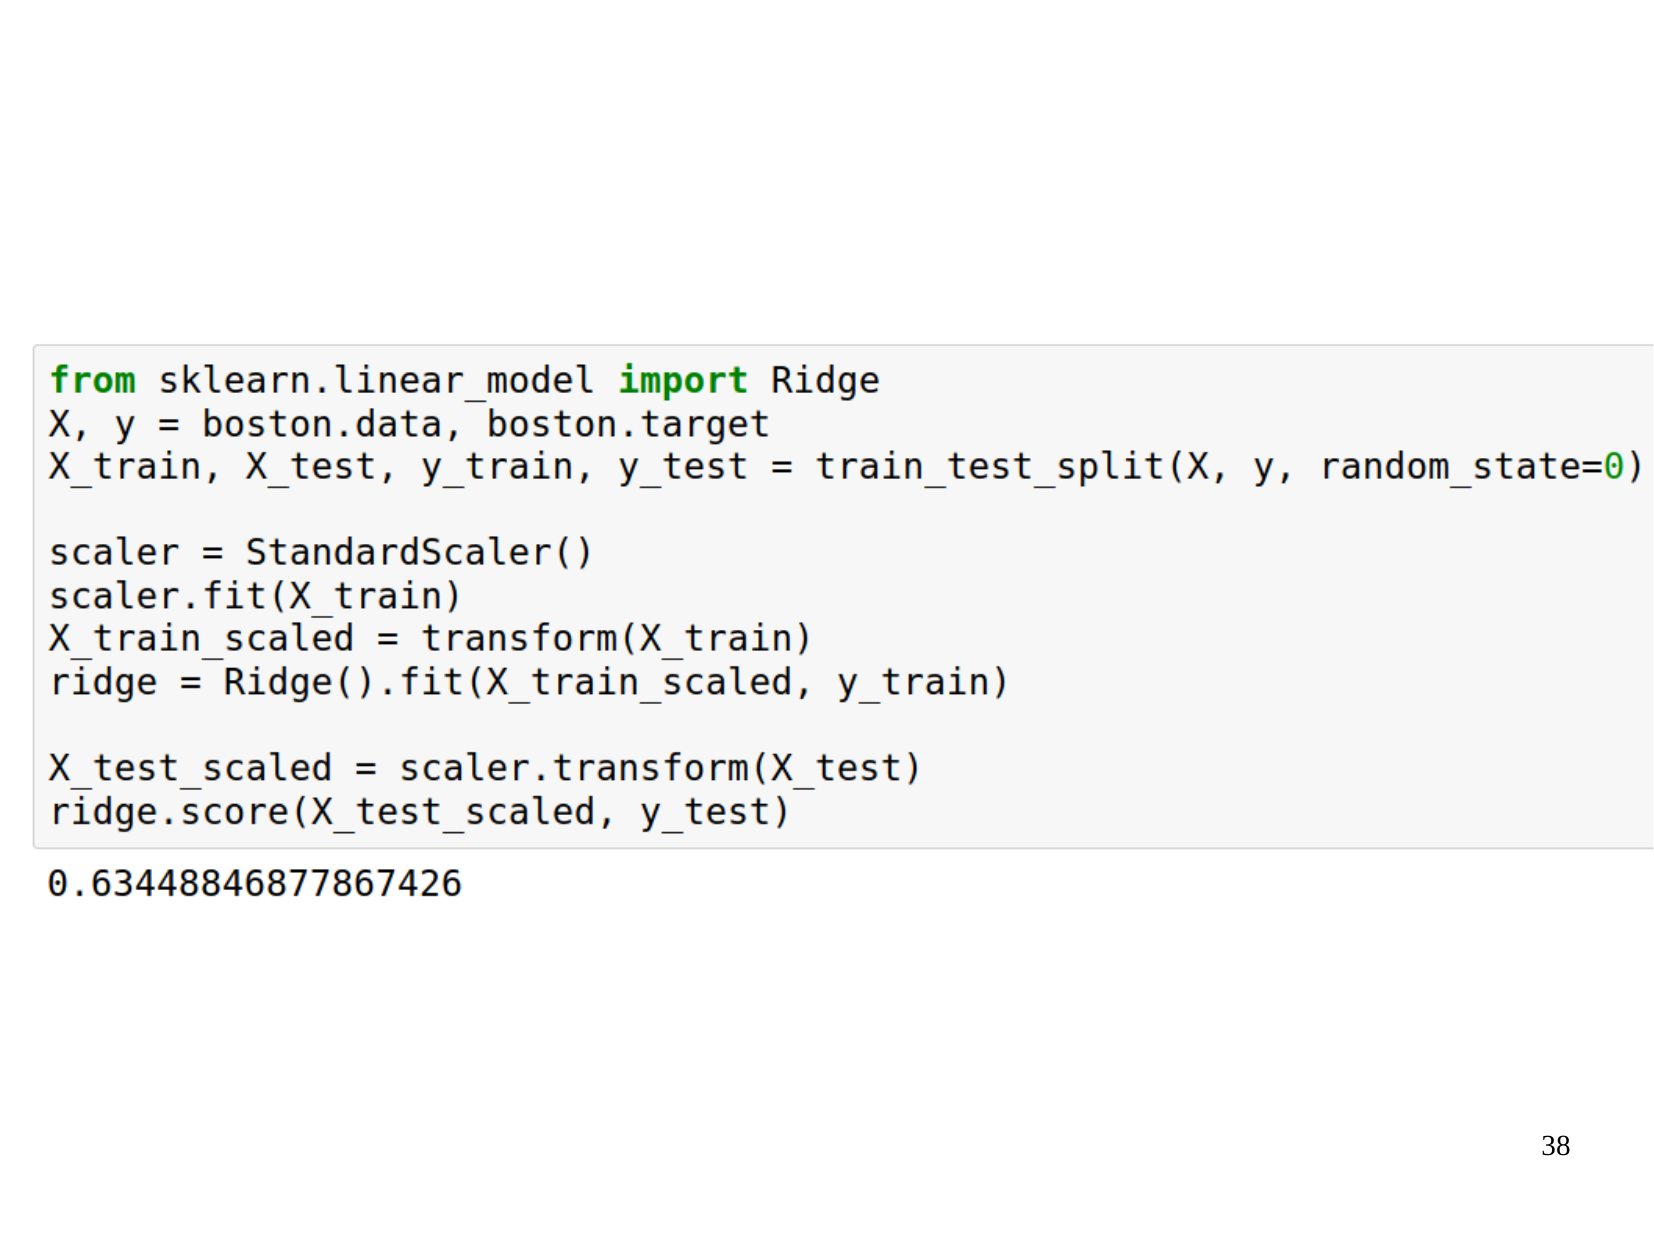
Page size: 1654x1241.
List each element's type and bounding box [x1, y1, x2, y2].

picture [19, 332, 1654, 916]
